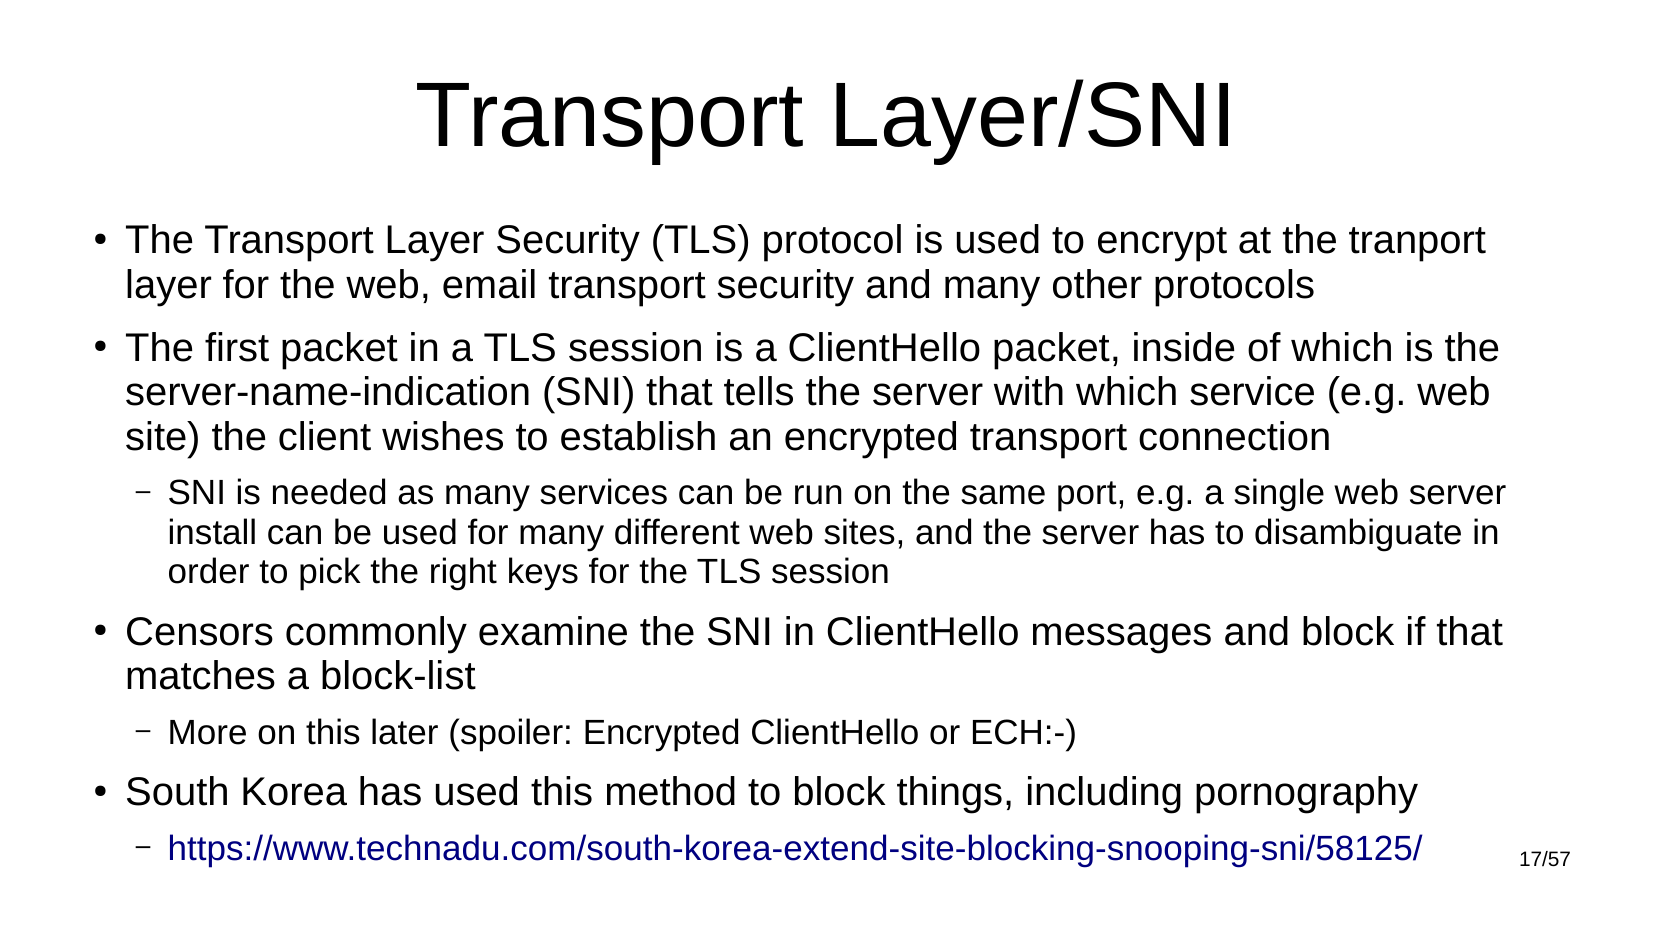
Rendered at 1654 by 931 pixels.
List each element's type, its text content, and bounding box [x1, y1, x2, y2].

title Transport Layer/SNI [82, 37, 1571, 193]
list The Transport Layer Security (TLS) protocol is used to encrypt at the tranport layer for the web, email transport security and many other protocols The first packet in a TLS session is a ClientHello packet, inside of which is the server-name-indication (SNI) that tells the server with which service (e.g. web site) the client wishes to establish an encrypted transport connection SNI is needed as many services can be run on the same port, e.g. a single web server install can be used for many different web sites, and the server has to disambiguate in order to pick the right keys for the TLS session Censors commonly examine the SNI in ClientHello messages and block if that matches a block-list More on this later (spoiler: Encrypted ClientHello or ECH:-) South Korea has used this method to block things, including pornography https://www.technadu.com/south-korea-extend-site-blocking-snooping-sni/58125/ [82, 217, 1571, 875]
